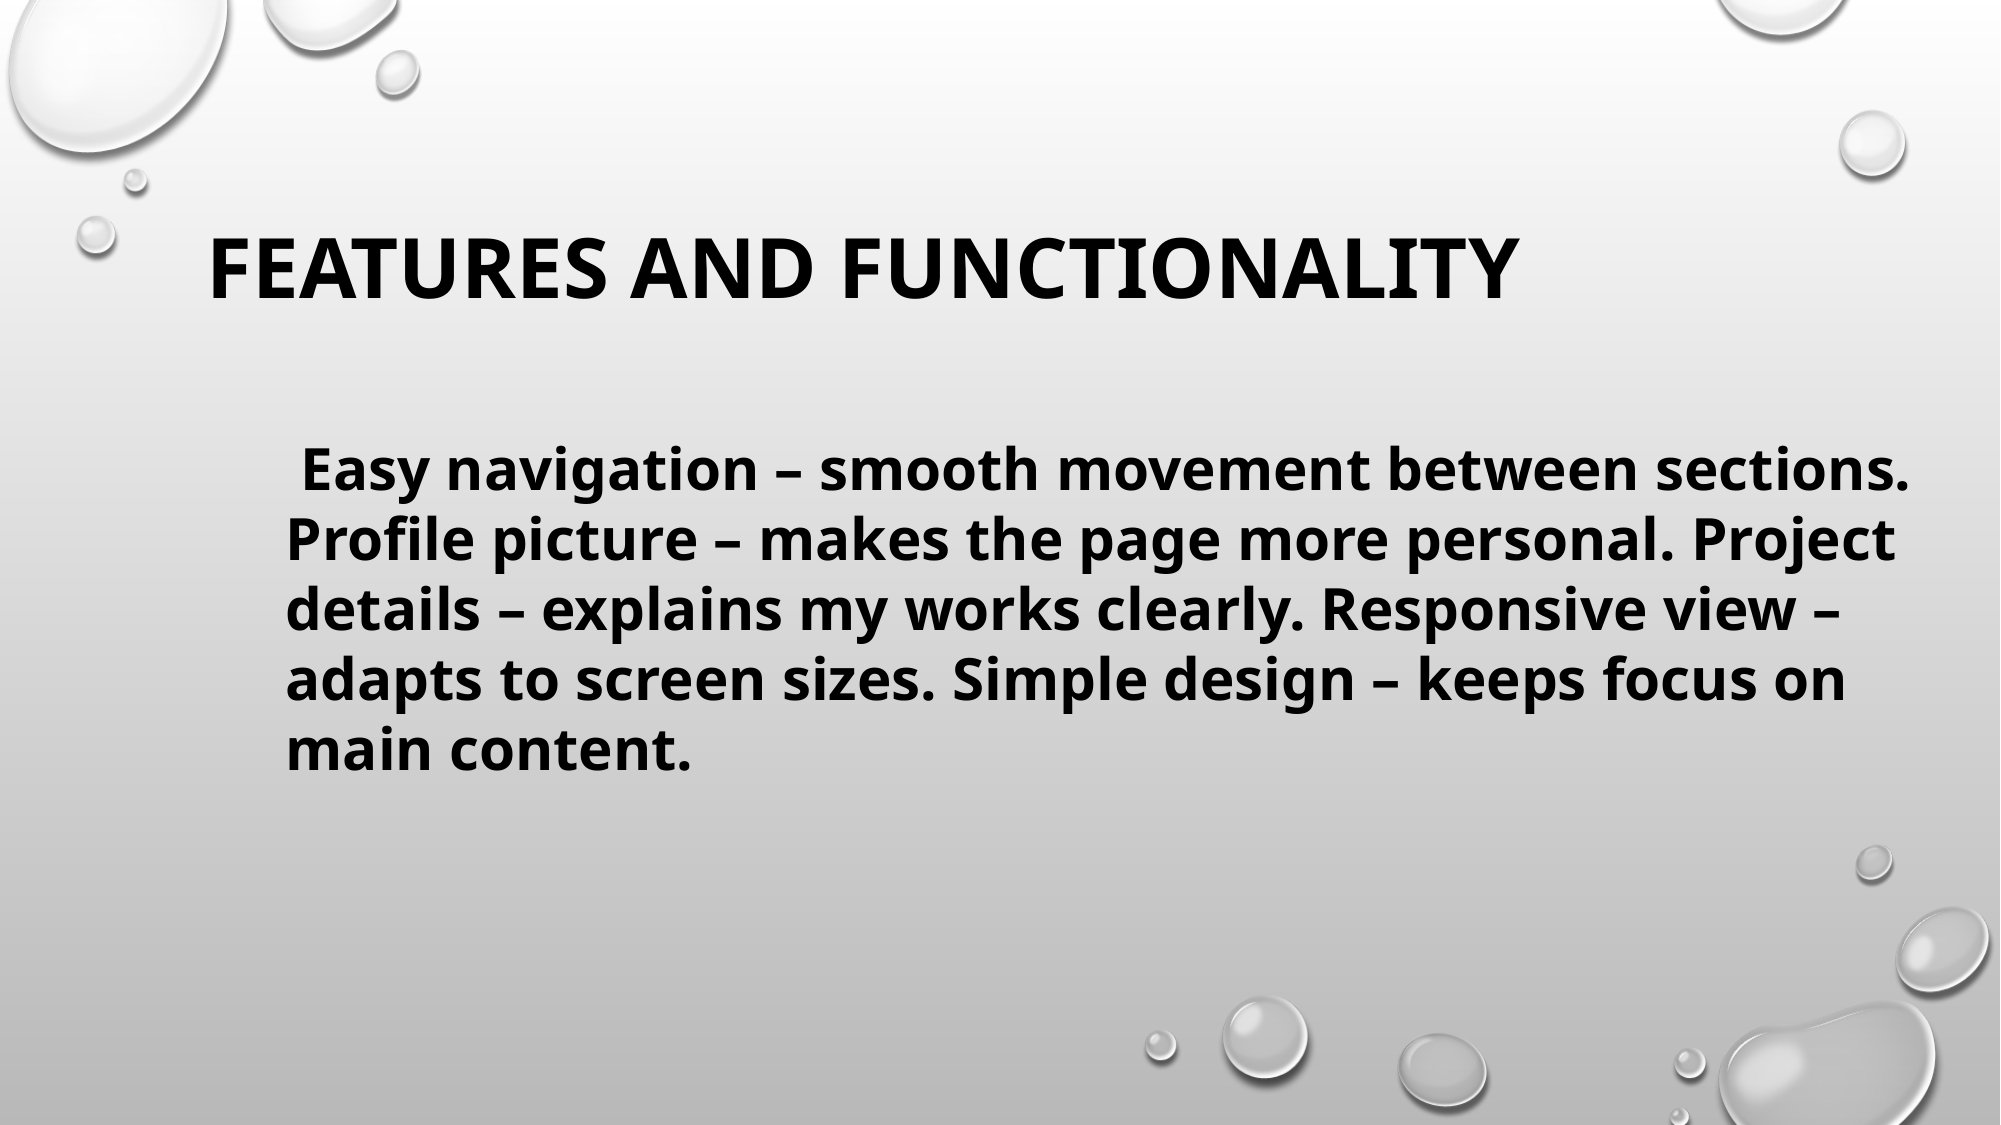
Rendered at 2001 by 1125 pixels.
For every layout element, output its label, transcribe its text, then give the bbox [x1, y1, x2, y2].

title FEATURES AND FUNCTIONALITY [13, 140, 1714, 403]
text_box Easy navigation – smooth movement between sections. Profile picture – makes the page more personal. Project details – explains my works clearly. Responsive view – adapts to screen sizes. Simple design – keeps focus on main content. [270, 424, 1929, 723]
